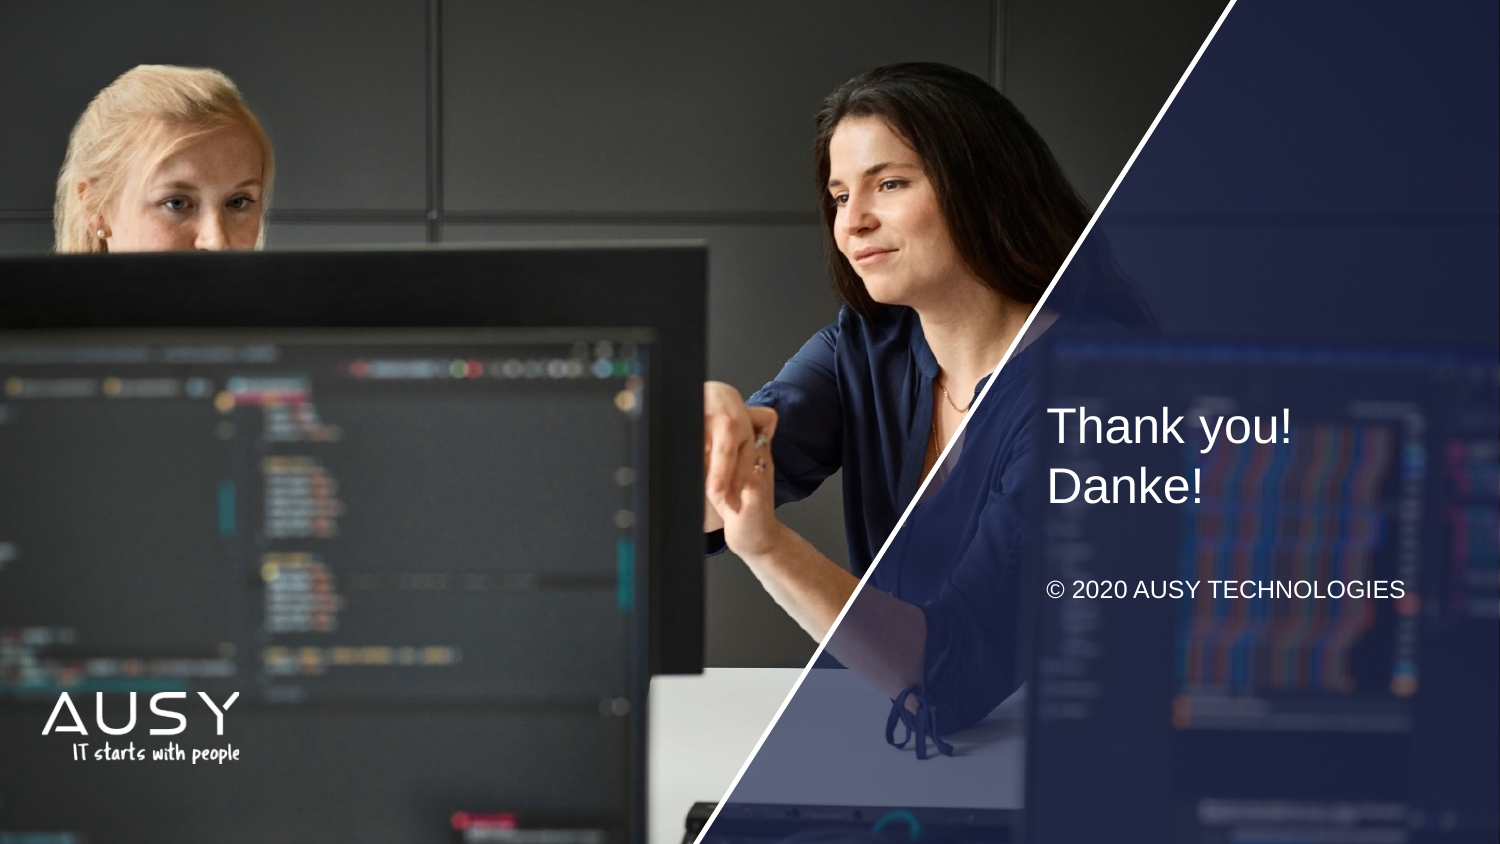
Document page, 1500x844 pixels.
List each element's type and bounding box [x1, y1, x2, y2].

picture [0, 0, 1230, 844]
